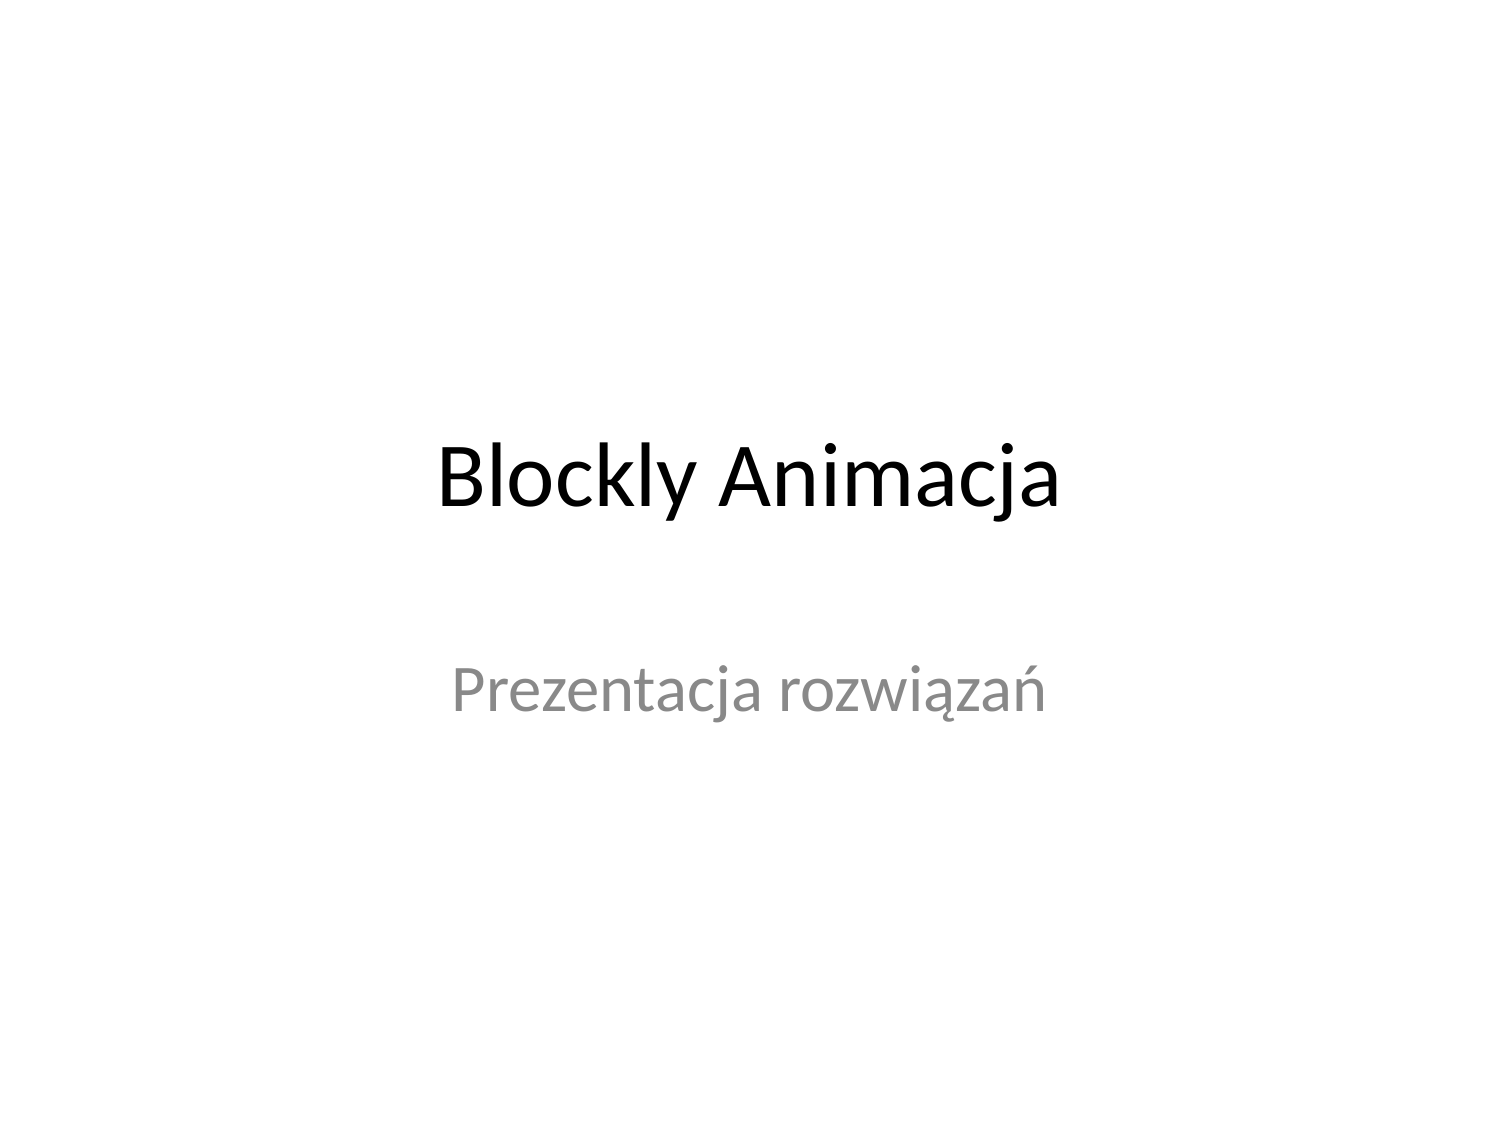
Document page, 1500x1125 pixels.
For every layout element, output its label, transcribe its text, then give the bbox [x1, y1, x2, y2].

subtitle Prezentacja rozwiązań [225, 637, 1276, 925]
title Blockly Animacja [112, 349, 1388, 591]
